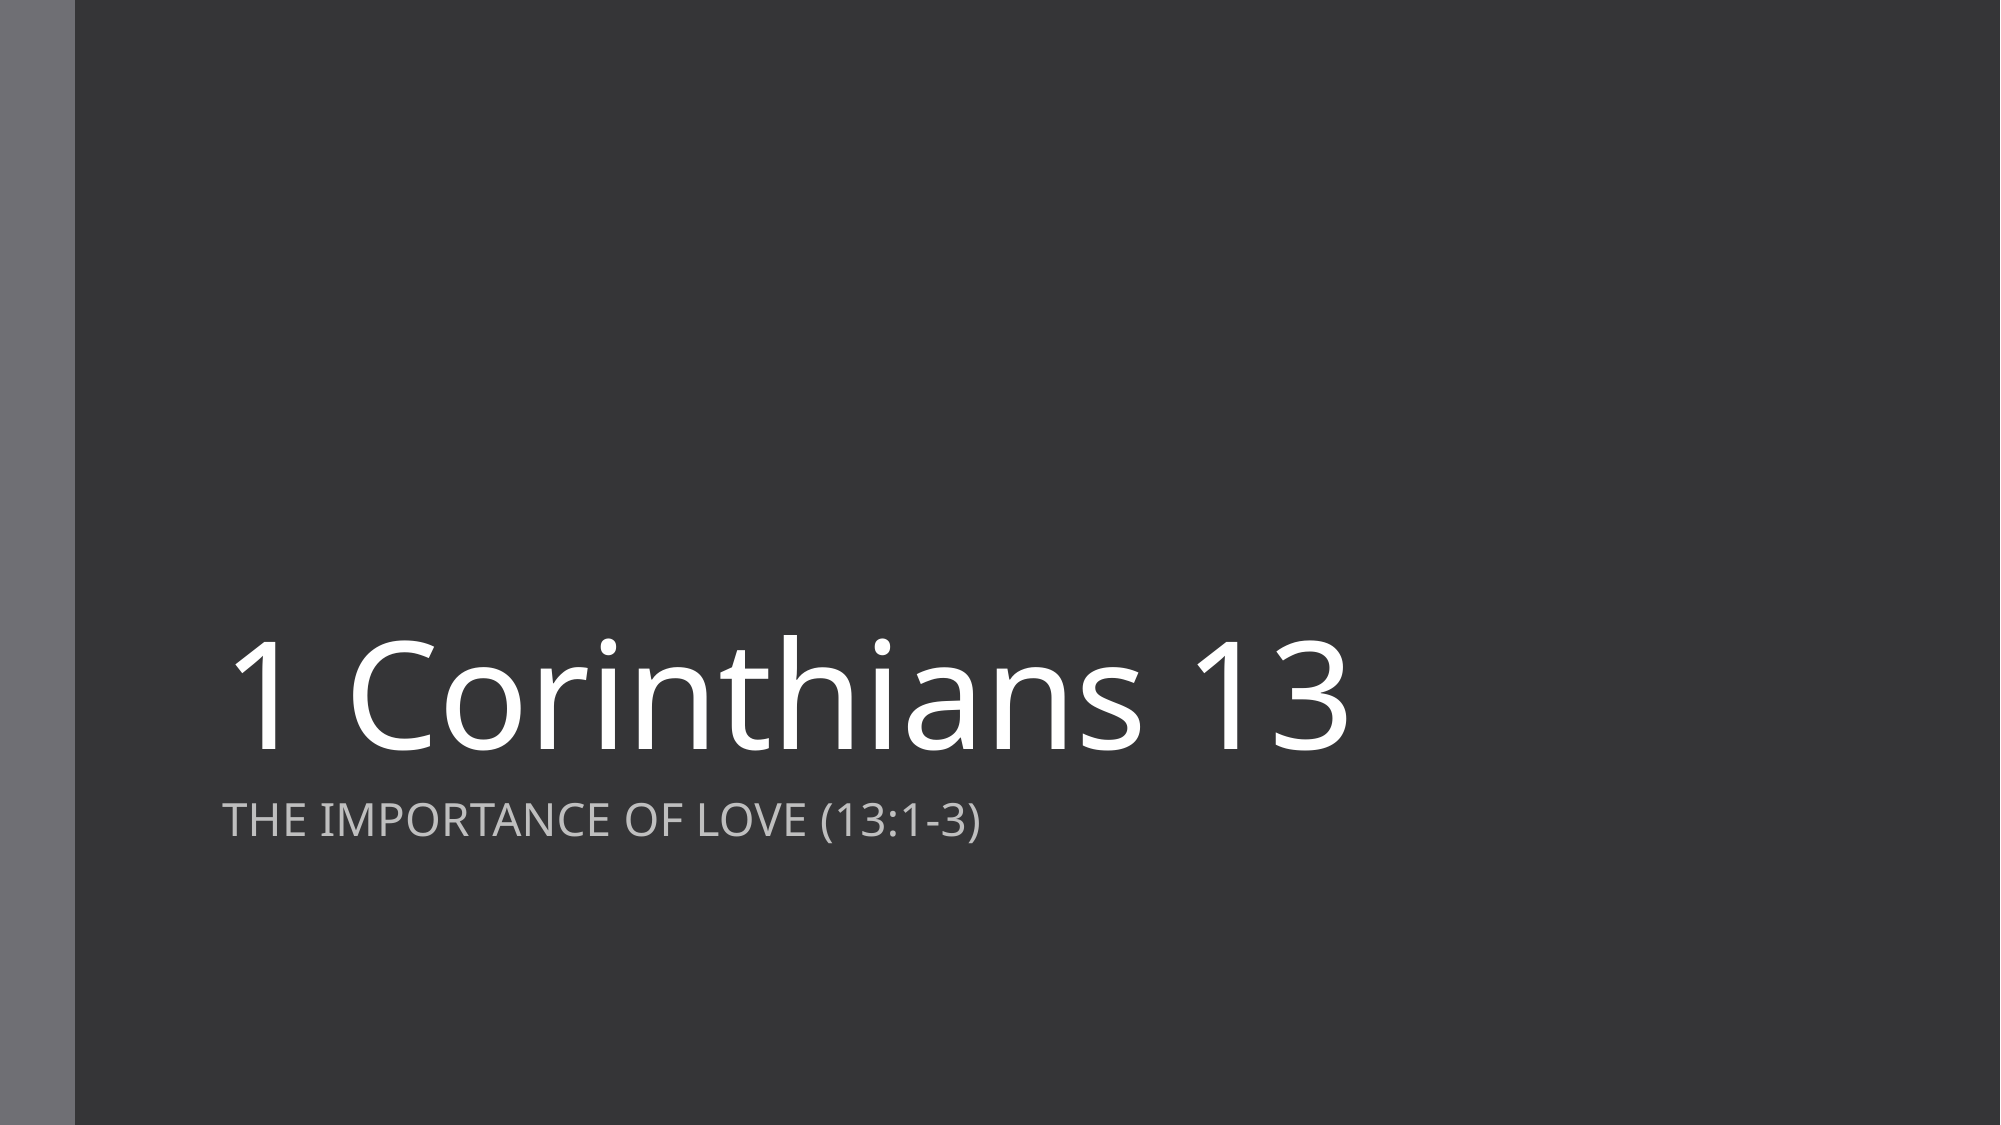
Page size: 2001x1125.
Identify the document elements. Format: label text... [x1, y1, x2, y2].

title 1 Corinthians 13 [206, 124, 1752, 787]
subtitle THE IMPORTANCE OF LOVE (13:1-3) [206, 787, 1752, 1066]
